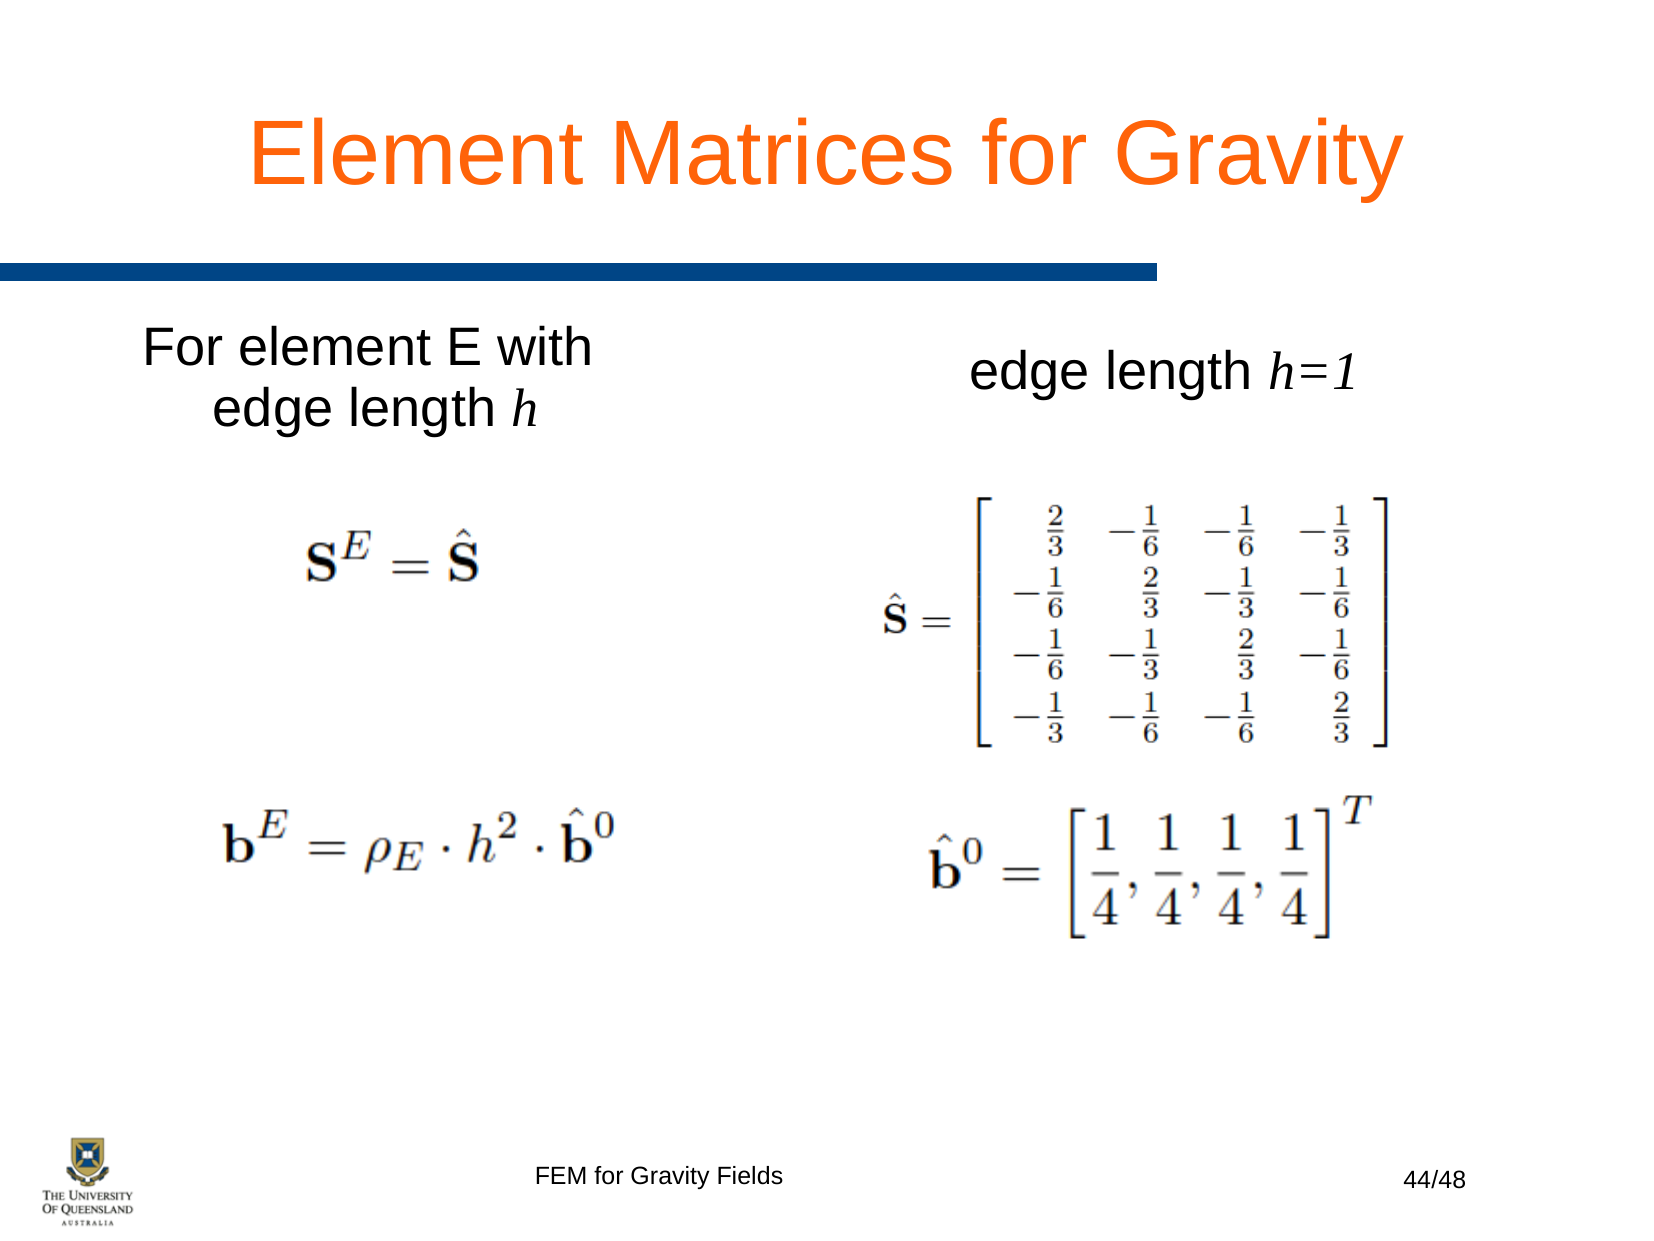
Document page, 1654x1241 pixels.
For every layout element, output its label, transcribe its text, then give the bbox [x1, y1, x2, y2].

text_box For element E with edge length h [127, 309, 625, 446]
picture [181, 788, 676, 911]
picture [281, 499, 519, 628]
picture [35, 1133, 142, 1235]
picture [905, 776, 1420, 961]
title Element Matrices for Gravity [82, 49, 1571, 257]
text_box edge length h=1 [954, 333, 1375, 409]
picture [834, 479, 1429, 763]
